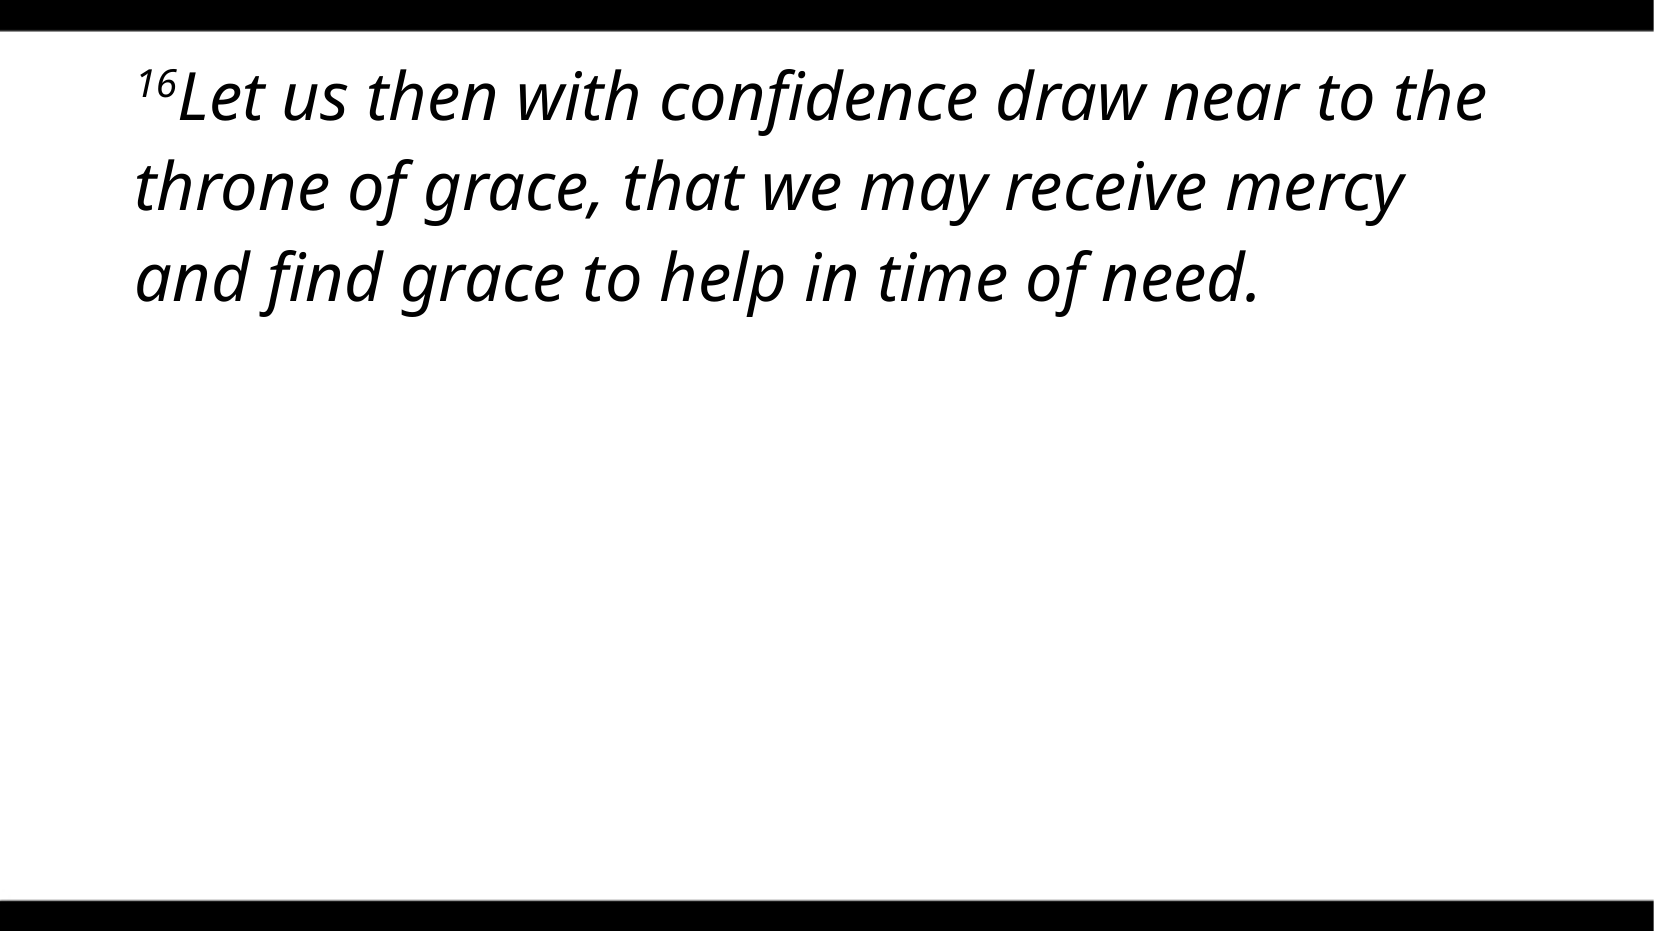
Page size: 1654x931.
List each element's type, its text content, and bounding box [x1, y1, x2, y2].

text_box 16Let us then with confidence draw near to the throne of grace, that we may receive mercy and find grace to help in time of need. [120, 41, 1516, 331]
picture [0, 0, 1654, 931]
